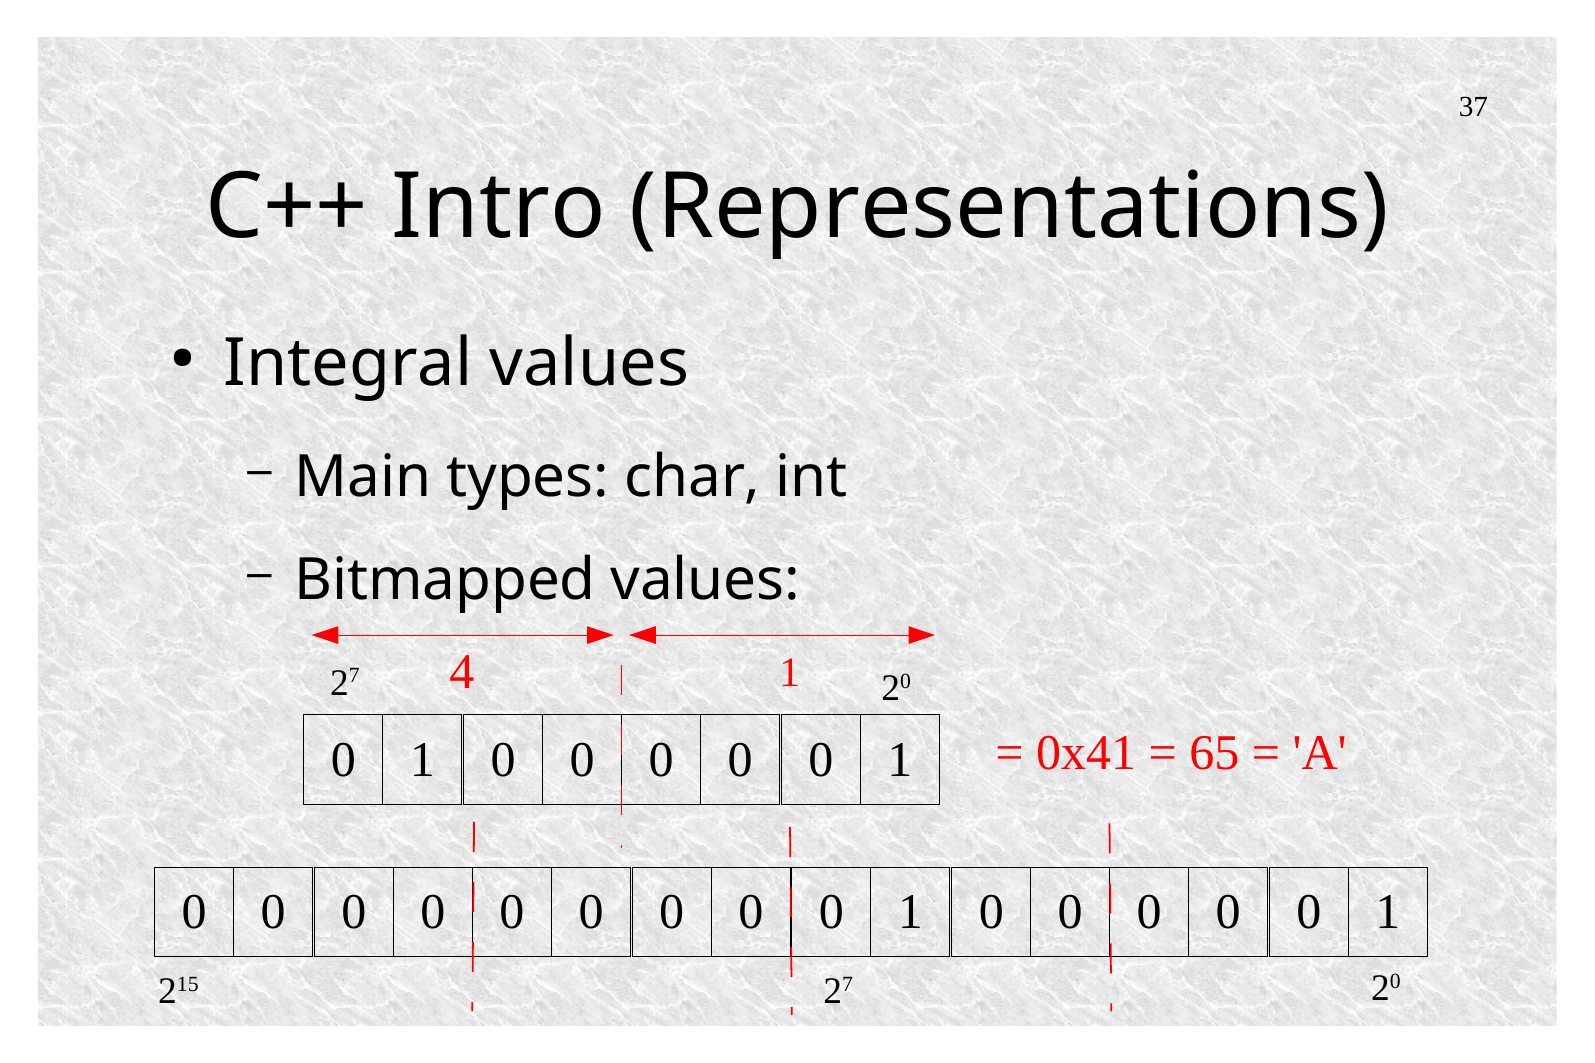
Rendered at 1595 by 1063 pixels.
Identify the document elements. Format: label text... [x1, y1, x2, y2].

text_box 1 [1348, 867, 1428, 957]
text_box 0 [551, 867, 631, 957]
text_box 4 [449, 644, 475, 701]
text_box 1 [860, 714, 940, 805]
text_box 20 [881, 667, 912, 723]
text_box 0 [951, 867, 1030, 957]
text_box 27 [823, 969, 895, 1026]
text_box 0 [711, 867, 791, 957]
text_box 0 [1030, 867, 1110, 957]
list Integral values Main types: char, int Bitmapped values: [152, 314, 1450, 937]
text_box 20 [1371, 967, 1402, 1023]
text_box 0 [632, 867, 711, 957]
text_box 0 [154, 867, 233, 957]
text_box 0 [303, 714, 382, 805]
text_box 0 [1269, 867, 1348, 957]
text_box 0 [463, 714, 542, 805]
text_box 1 [382, 714, 462, 805]
text_box 1 [870, 867, 950, 957]
text_box 27 [330, 661, 396, 718]
text_box 0 [542, 714, 622, 805]
text_box 0 [791, 867, 870, 957]
text_box 0 [473, 867, 551, 957]
text_box 0 [781, 714, 860, 805]
text_box 0 [393, 867, 473, 957]
text_box = 0x41 = 65 = 'A' [995, 725, 1440, 782]
text_box 0 [1188, 867, 1268, 957]
text_box 0 [622, 714, 700, 805]
text_box 0 [314, 867, 393, 957]
picture [37, 37, 1557, 1026]
text_box 215 [158, 969, 222, 1026]
title C++ Intro (Representations) [149, 119, 1447, 285]
text_box 1 [779, 649, 801, 698]
text_box 0 [233, 867, 313, 957]
text_box 0 [700, 714, 780, 805]
text_box 0 [1110, 867, 1188, 957]
